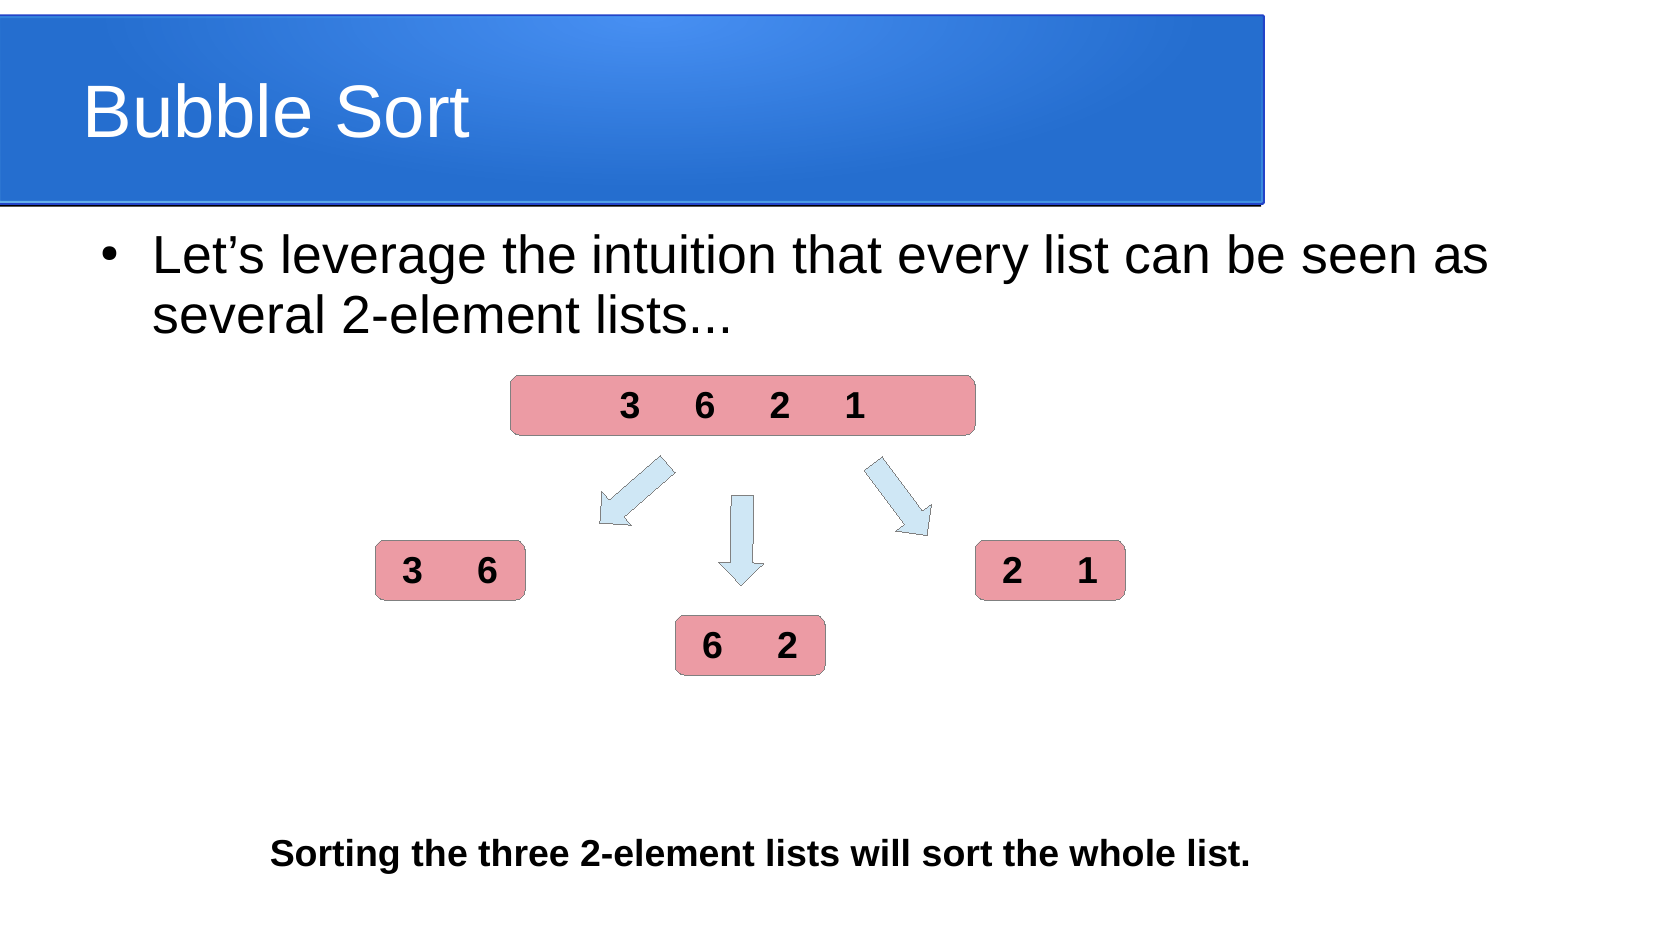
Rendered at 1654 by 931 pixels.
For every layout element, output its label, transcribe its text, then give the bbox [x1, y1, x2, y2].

text_box [718, 495, 764, 586]
list Let’s leverage the intuition that every list can be seen as several 2-element lists... [82, 224, 1571, 346]
text_box 2 1 [975, 540, 1126, 601]
text_box 6 2 [675, 615, 826, 676]
text_box [864, 456, 932, 536]
text_box [599, 455, 676, 526]
text_box 3 6 [375, 540, 526, 601]
text_box 3 6 2 1 [510, 375, 976, 436]
title Bubble Sort [82, 35, 1235, 189]
text_box Sorting the three 2-element lists will sort the whole list. [255, 825, 1276, 924]
